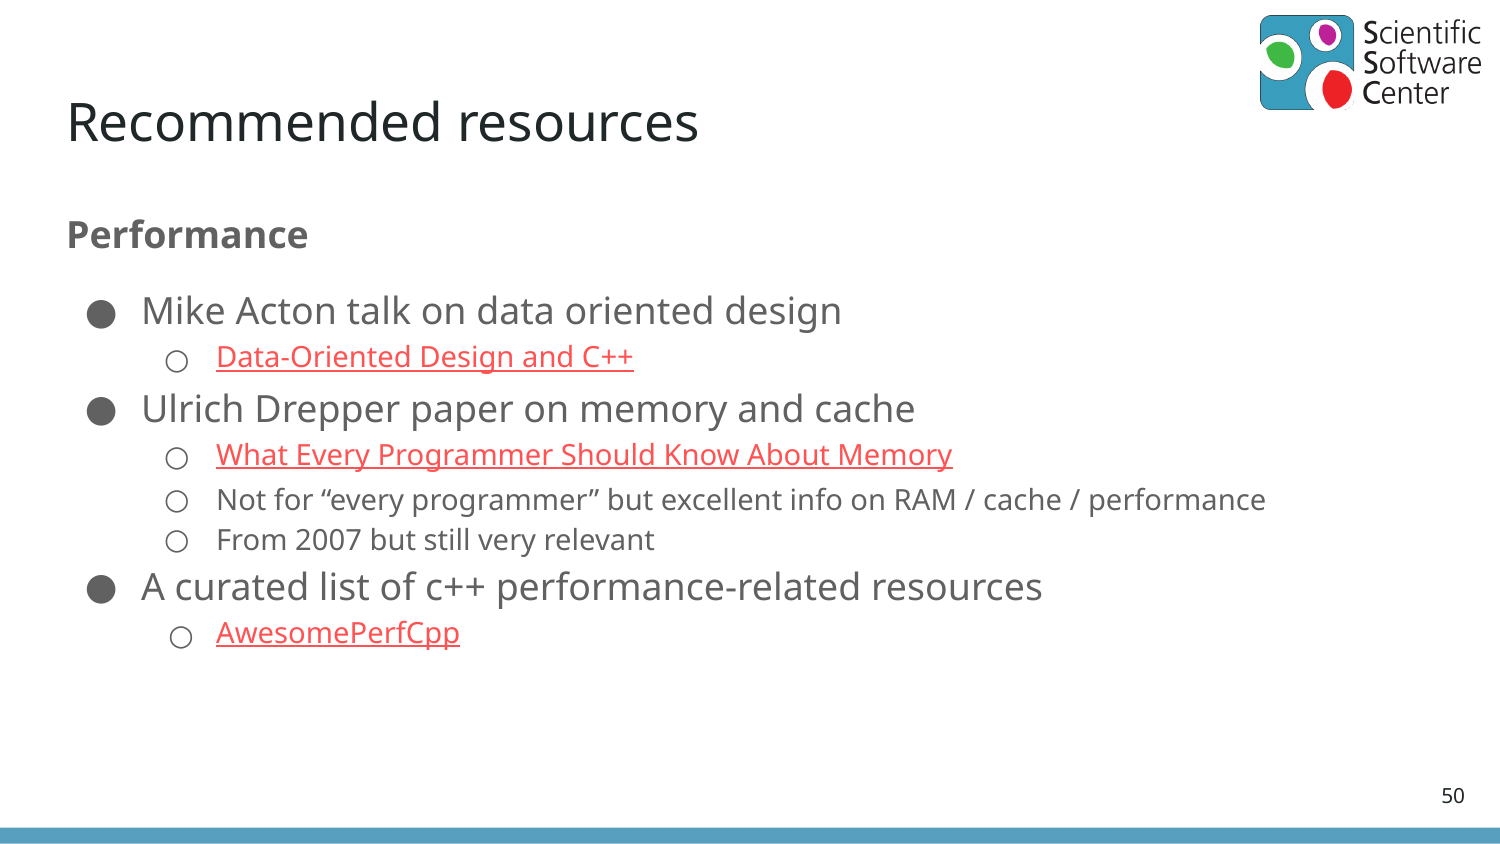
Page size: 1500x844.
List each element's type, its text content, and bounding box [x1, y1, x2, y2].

list Performance Mike Acton talk on data oriented design Data-Oriented Design and C++ Ulrich Drepper paper on memory and cache What Every Programmer Should Know About Memory Not for “every programmer” but excellent info on RAM / cache / performance From 2007 but still very relevant A curated list of c++ performance-related resources AwesomePerfCpp [51, 189, 1449, 750]
slide_number <number> [1389, 764, 1480, 830]
picture [1260, 15, 1481, 110]
title Recommended resources [51, 72, 1449, 167]
